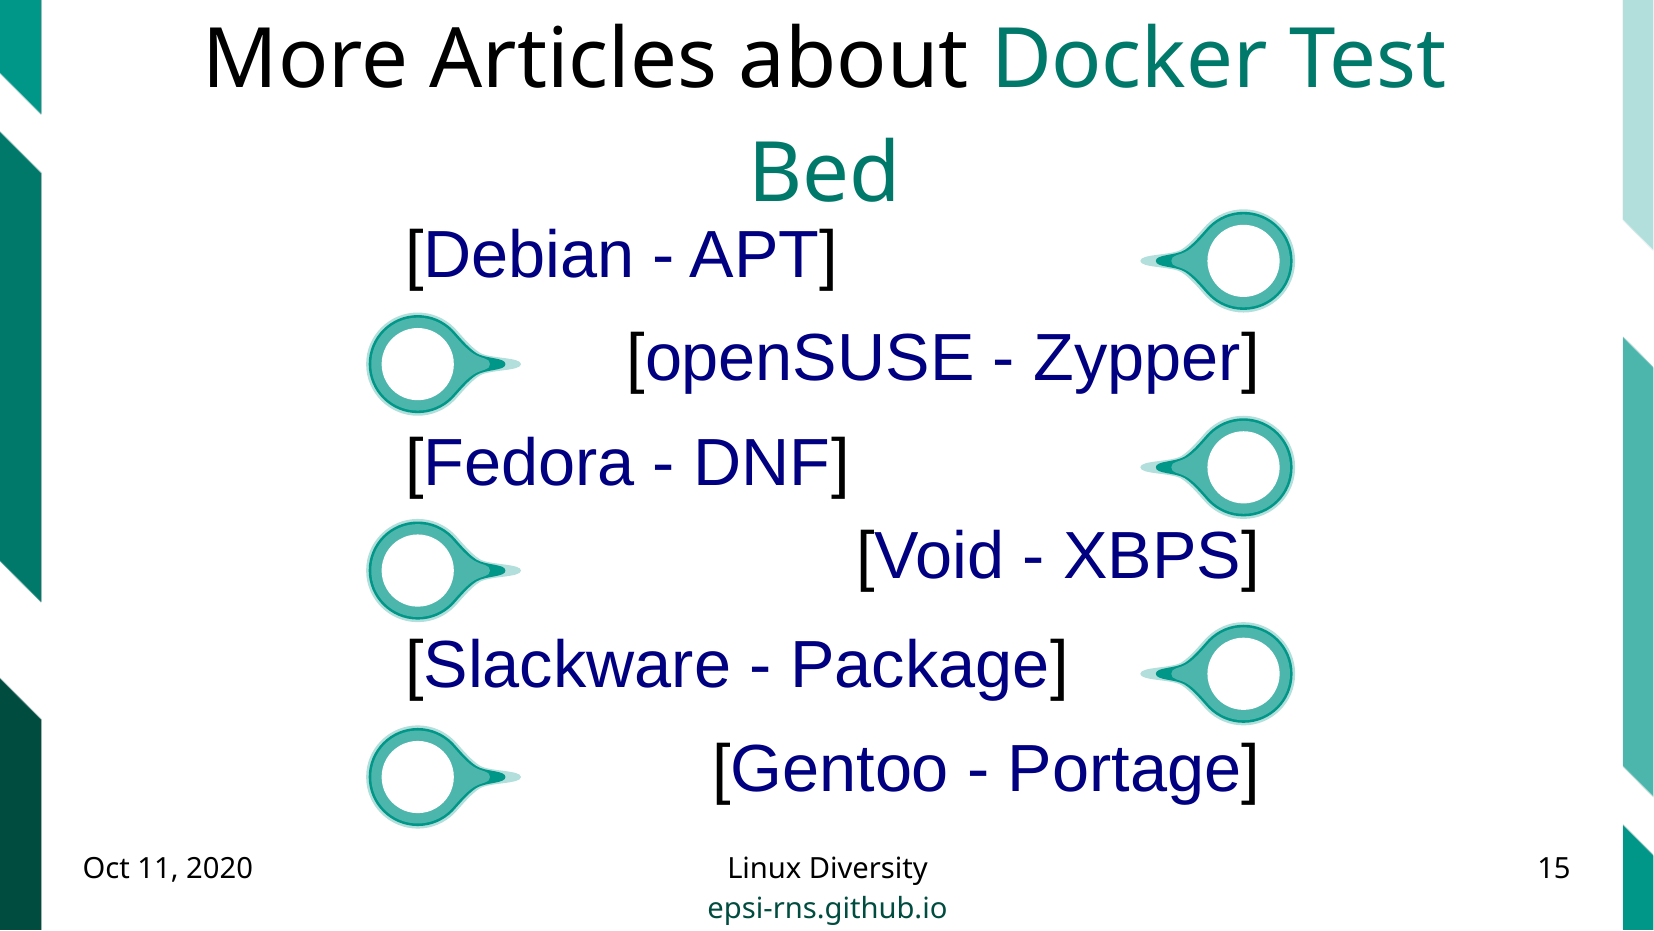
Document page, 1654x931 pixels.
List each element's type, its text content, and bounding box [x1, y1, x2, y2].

list [openSUSE - Zypper] [360, 319, 1261, 425]
list [Void - XBPS] [360, 518, 1261, 616]
picture [0, 0, 1654, 931]
list [Slackware - Package] [405, 626, 1306, 724]
list [Fedora - DNF] [405, 424, 1306, 515]
list [Debian - APT] [405, 217, 1306, 323]
